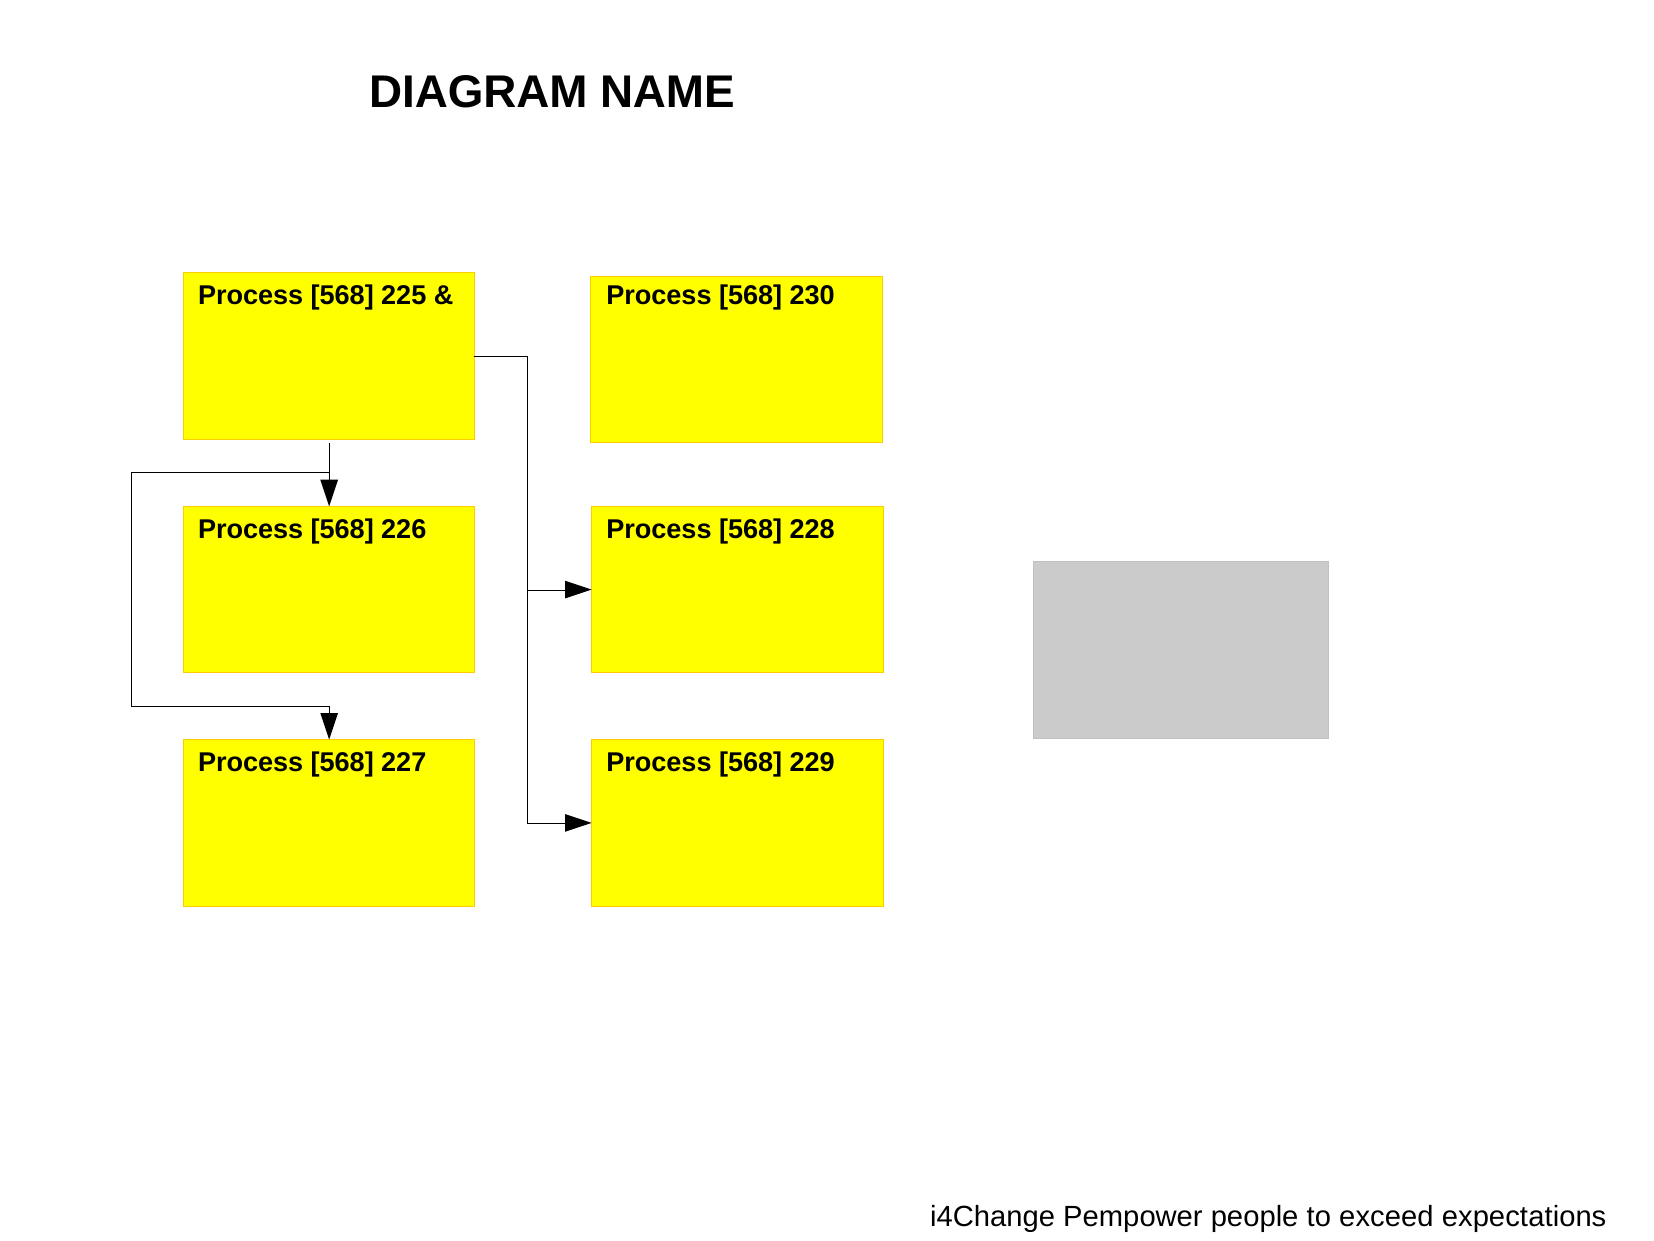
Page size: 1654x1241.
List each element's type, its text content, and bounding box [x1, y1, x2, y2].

text_box Process [568] 228 [591, 506, 884, 684]
text_box DIAGRAM NAME [354, 59, 1270, 126]
text_box Process [568] 225 & [183, 272, 475, 451]
text_box Process [568] 230 [591, 272, 884, 451]
text_box Process [568] 229 [591, 739, 884, 917]
text_box [1033, 561, 1329, 739]
text_box i4Change Рempower people to exceed expectations [915, 1192, 1654, 1241]
text_box Process [568] 226 [183, 506, 475, 684]
text_box Process [568] 227 [183, 739, 475, 917]
